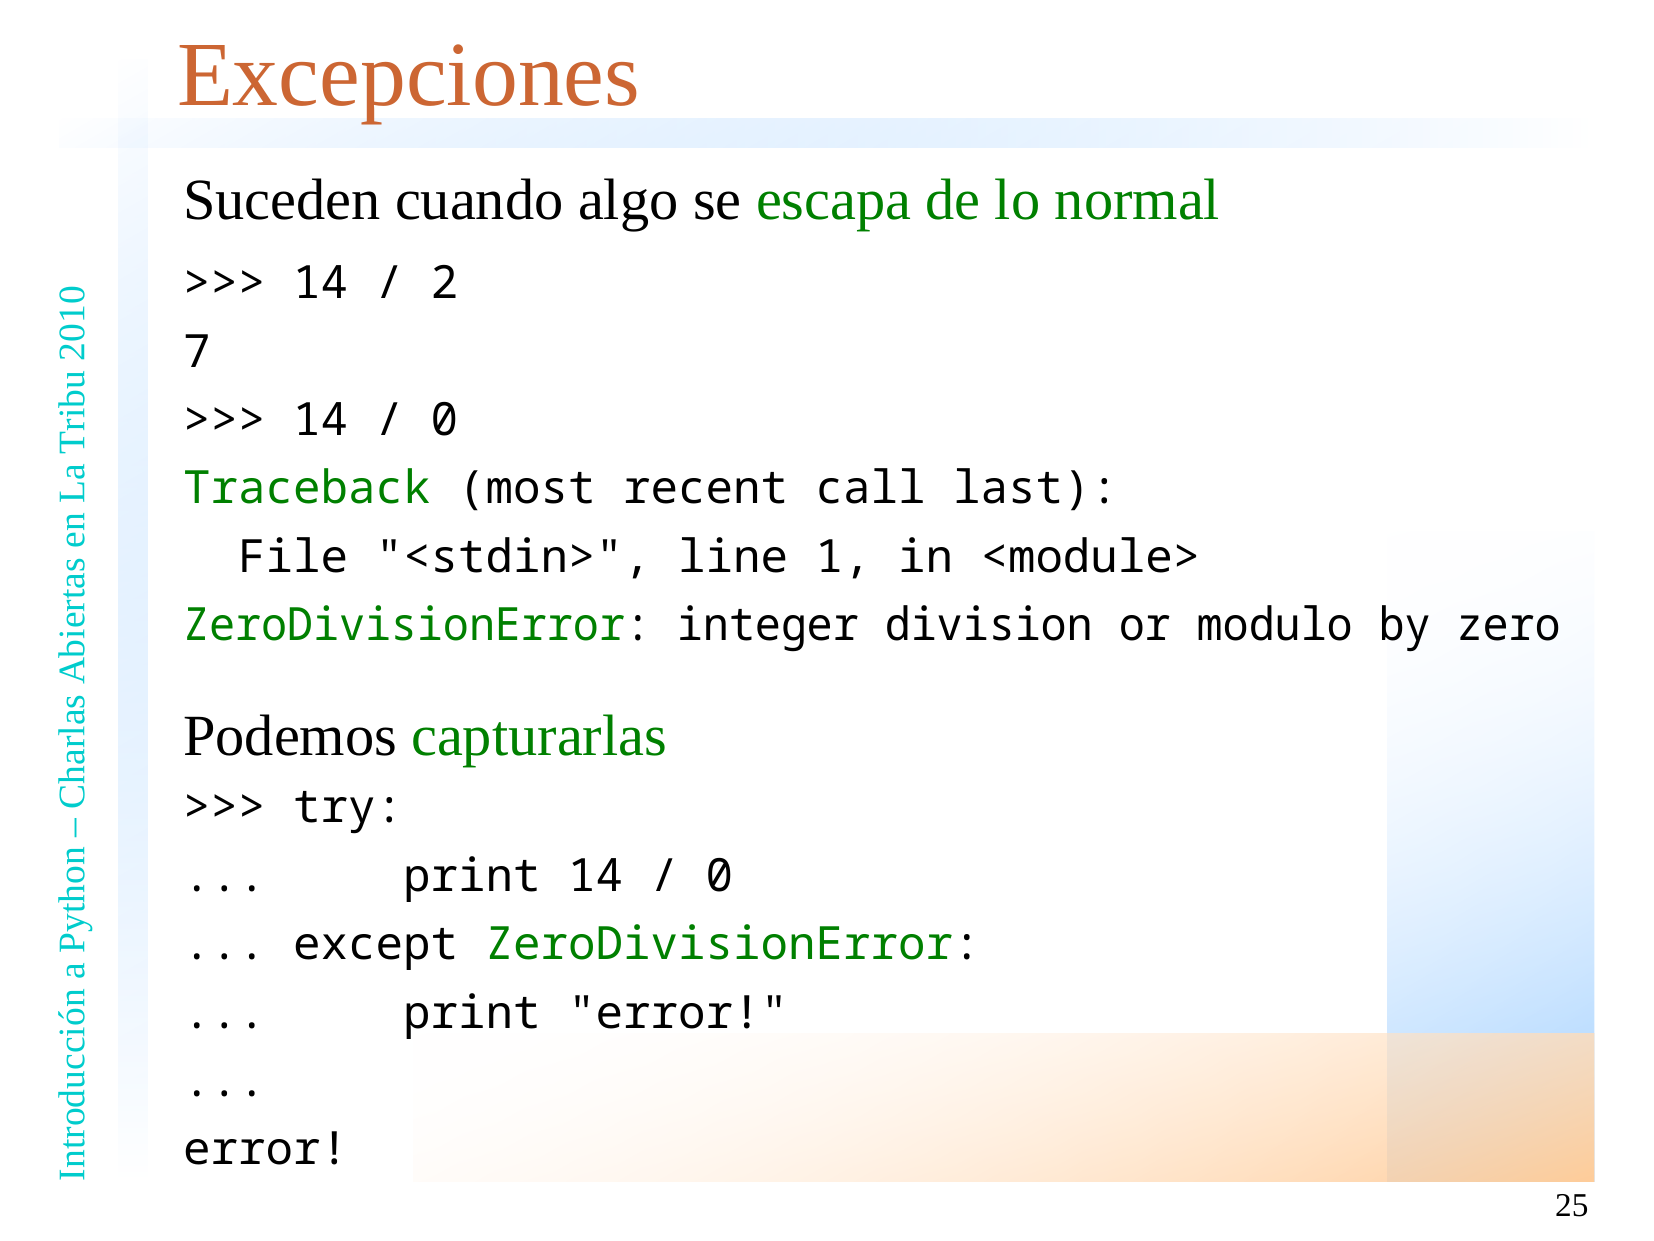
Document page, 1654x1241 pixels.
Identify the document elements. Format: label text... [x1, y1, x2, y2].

title Excepciones [177, 0, 1595, 150]
text_box Suceden cuando algo se escapa de lo normal >>> 14 / 2 7 >>> 14 / 0 Traceback (most recent call last): File "<stdin>", line 1, in <module> ZeroDivisionError: integer division or modulo by zero Podemos capturarlas >>> try: ... print 14 / 0 ... except ZeroDivisionError: ... print "error!" ... error! [147, 161, 1595, 1185]
